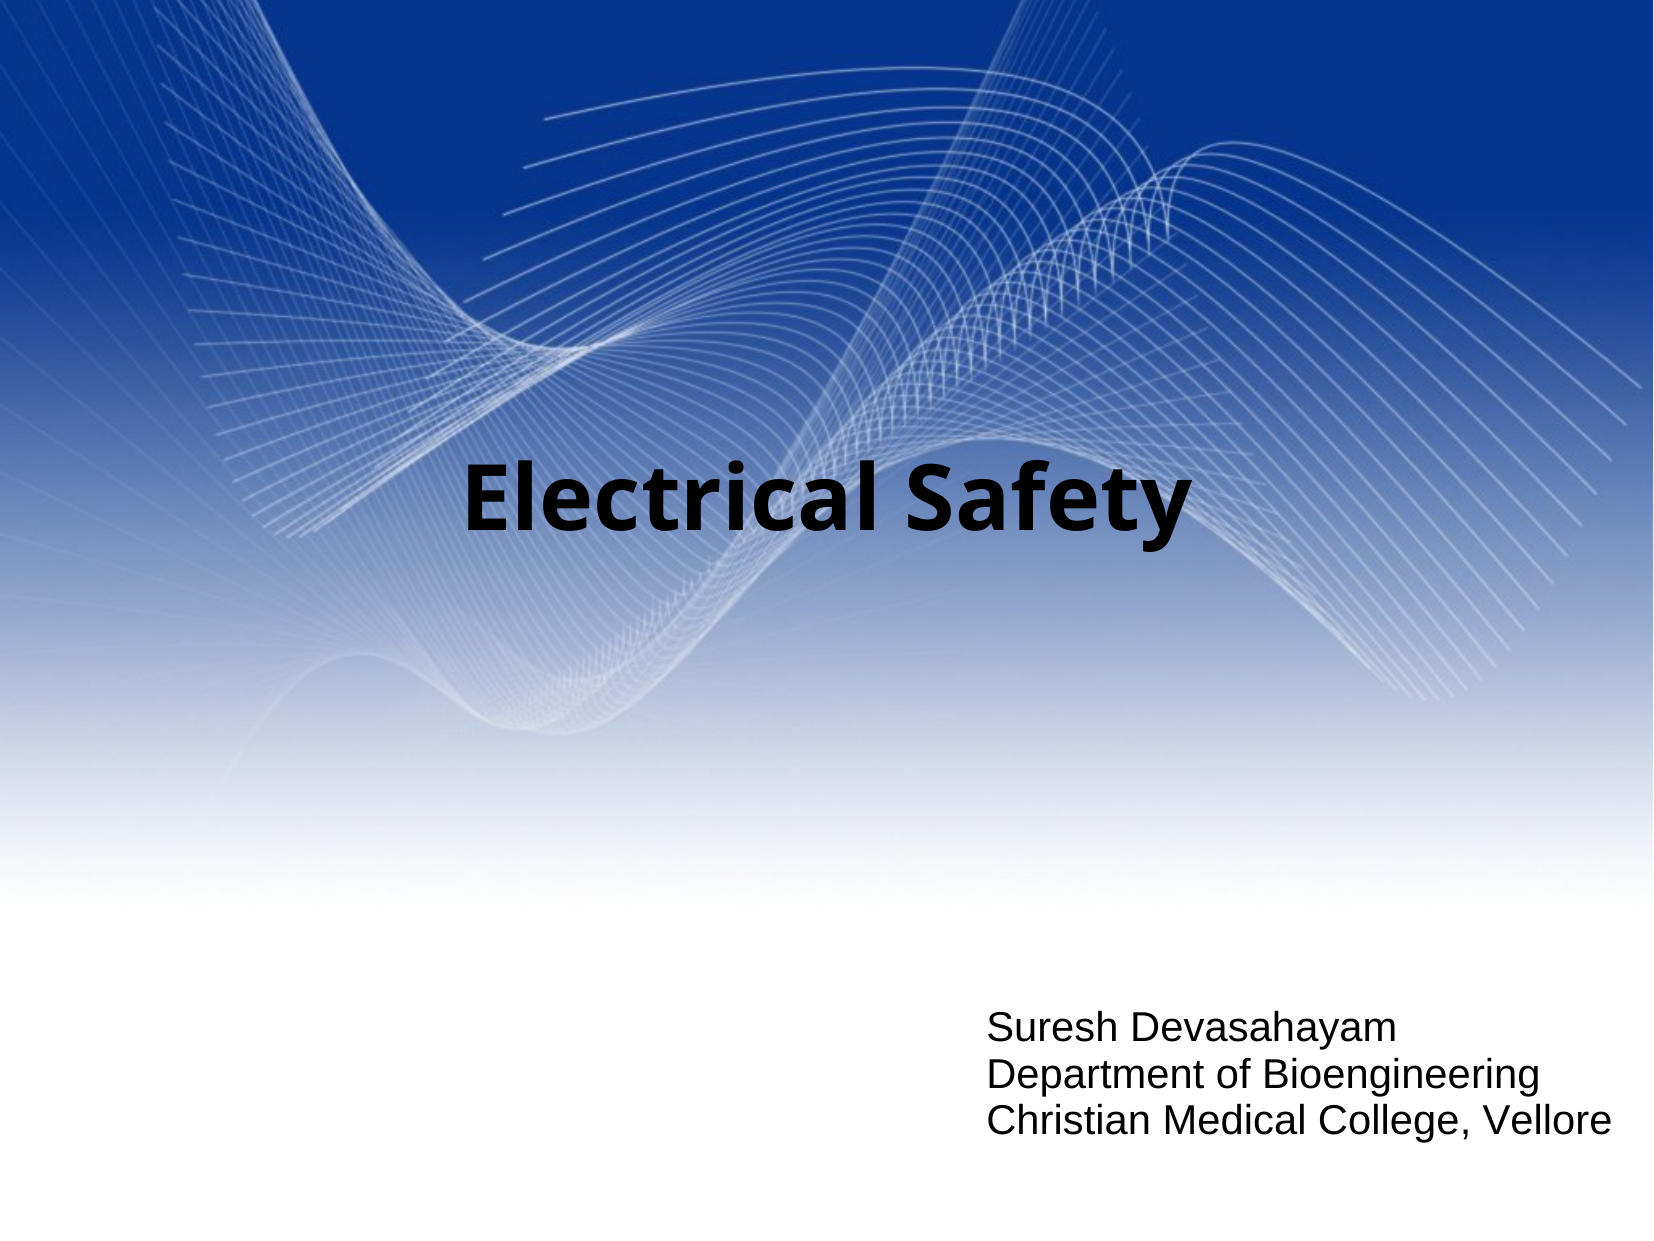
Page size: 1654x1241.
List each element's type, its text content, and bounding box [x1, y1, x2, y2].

list Suresh Devasahayam Department of Bioengineering Christian Medical College, Vellore [915, 1003, 1625, 1192]
picture [0, 0, 1654, 1241]
title Electrical Safety [0, 386, 1653, 853]
